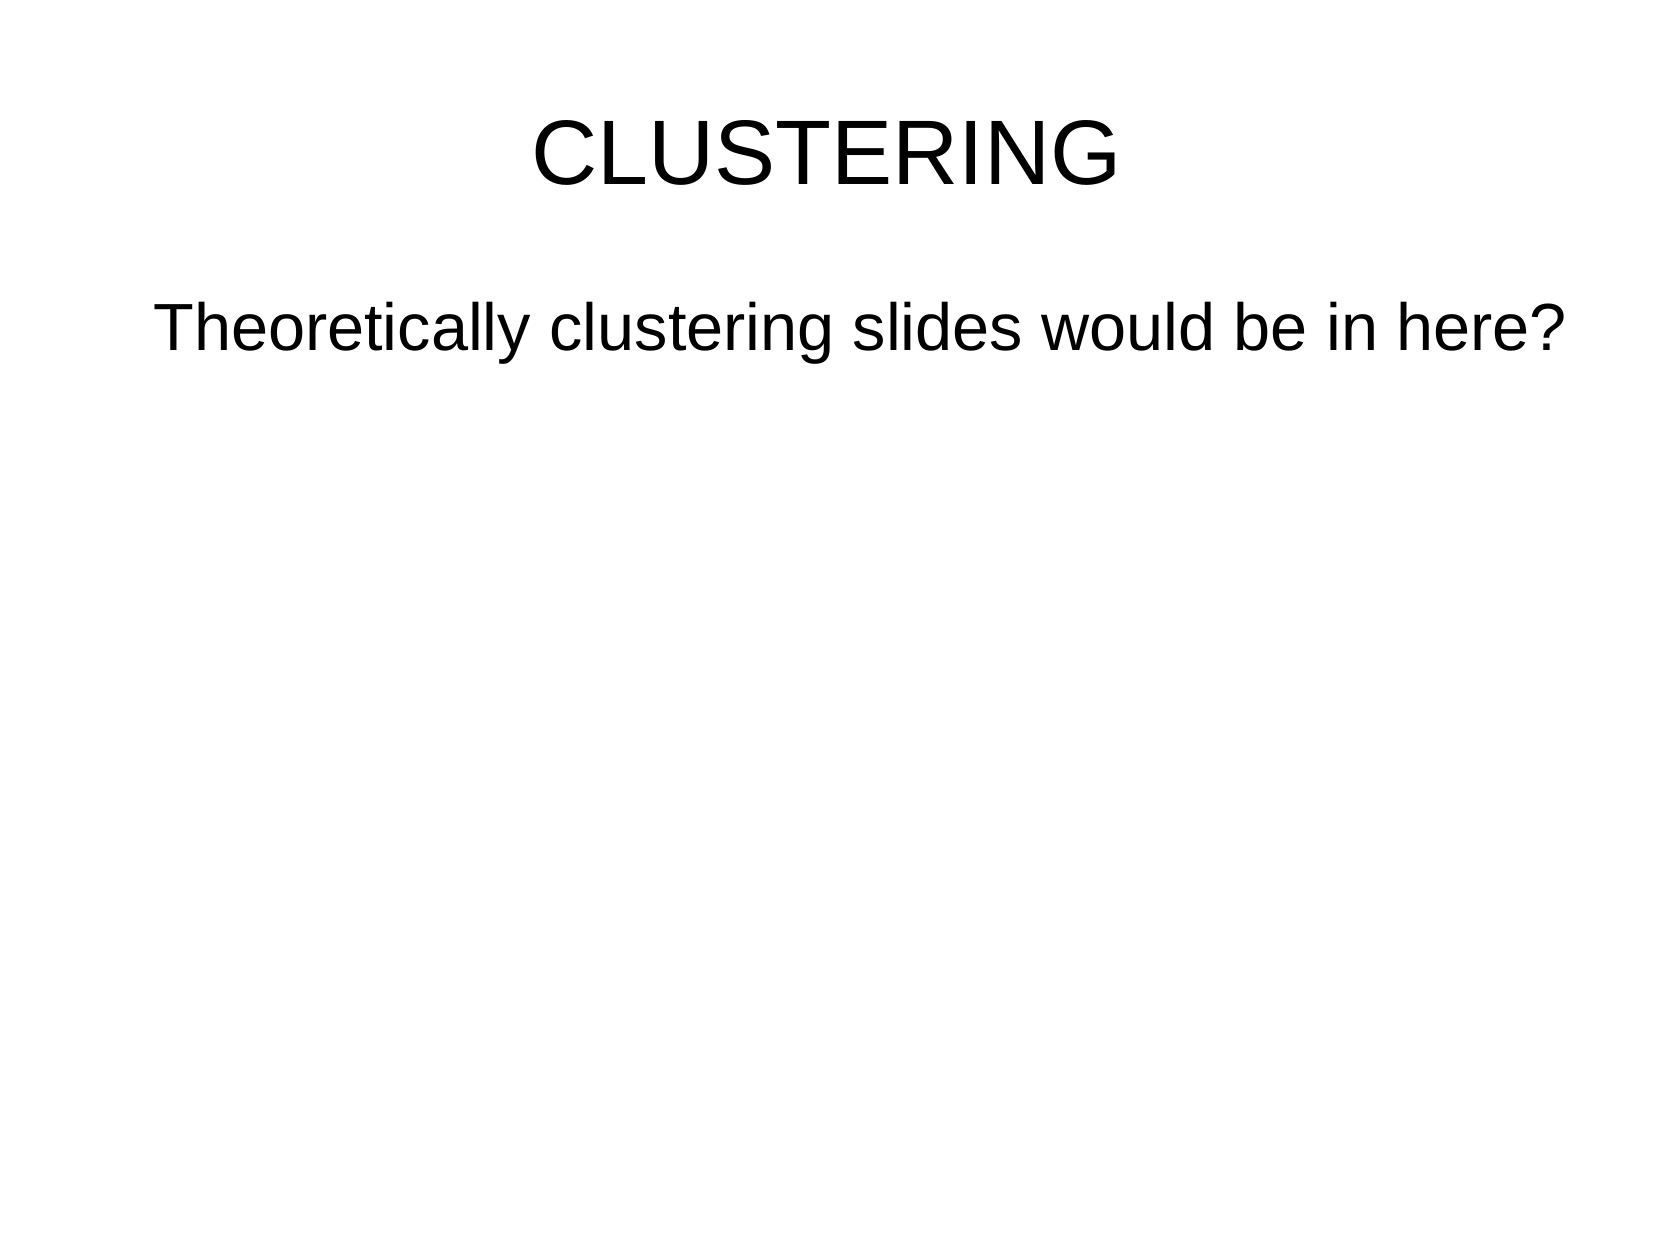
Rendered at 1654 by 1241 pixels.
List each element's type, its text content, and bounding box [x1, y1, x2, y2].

title CLUSTERING [82, 49, 1571, 257]
list Theoretically clustering slides would be in here? [82, 290, 1571, 1010]
